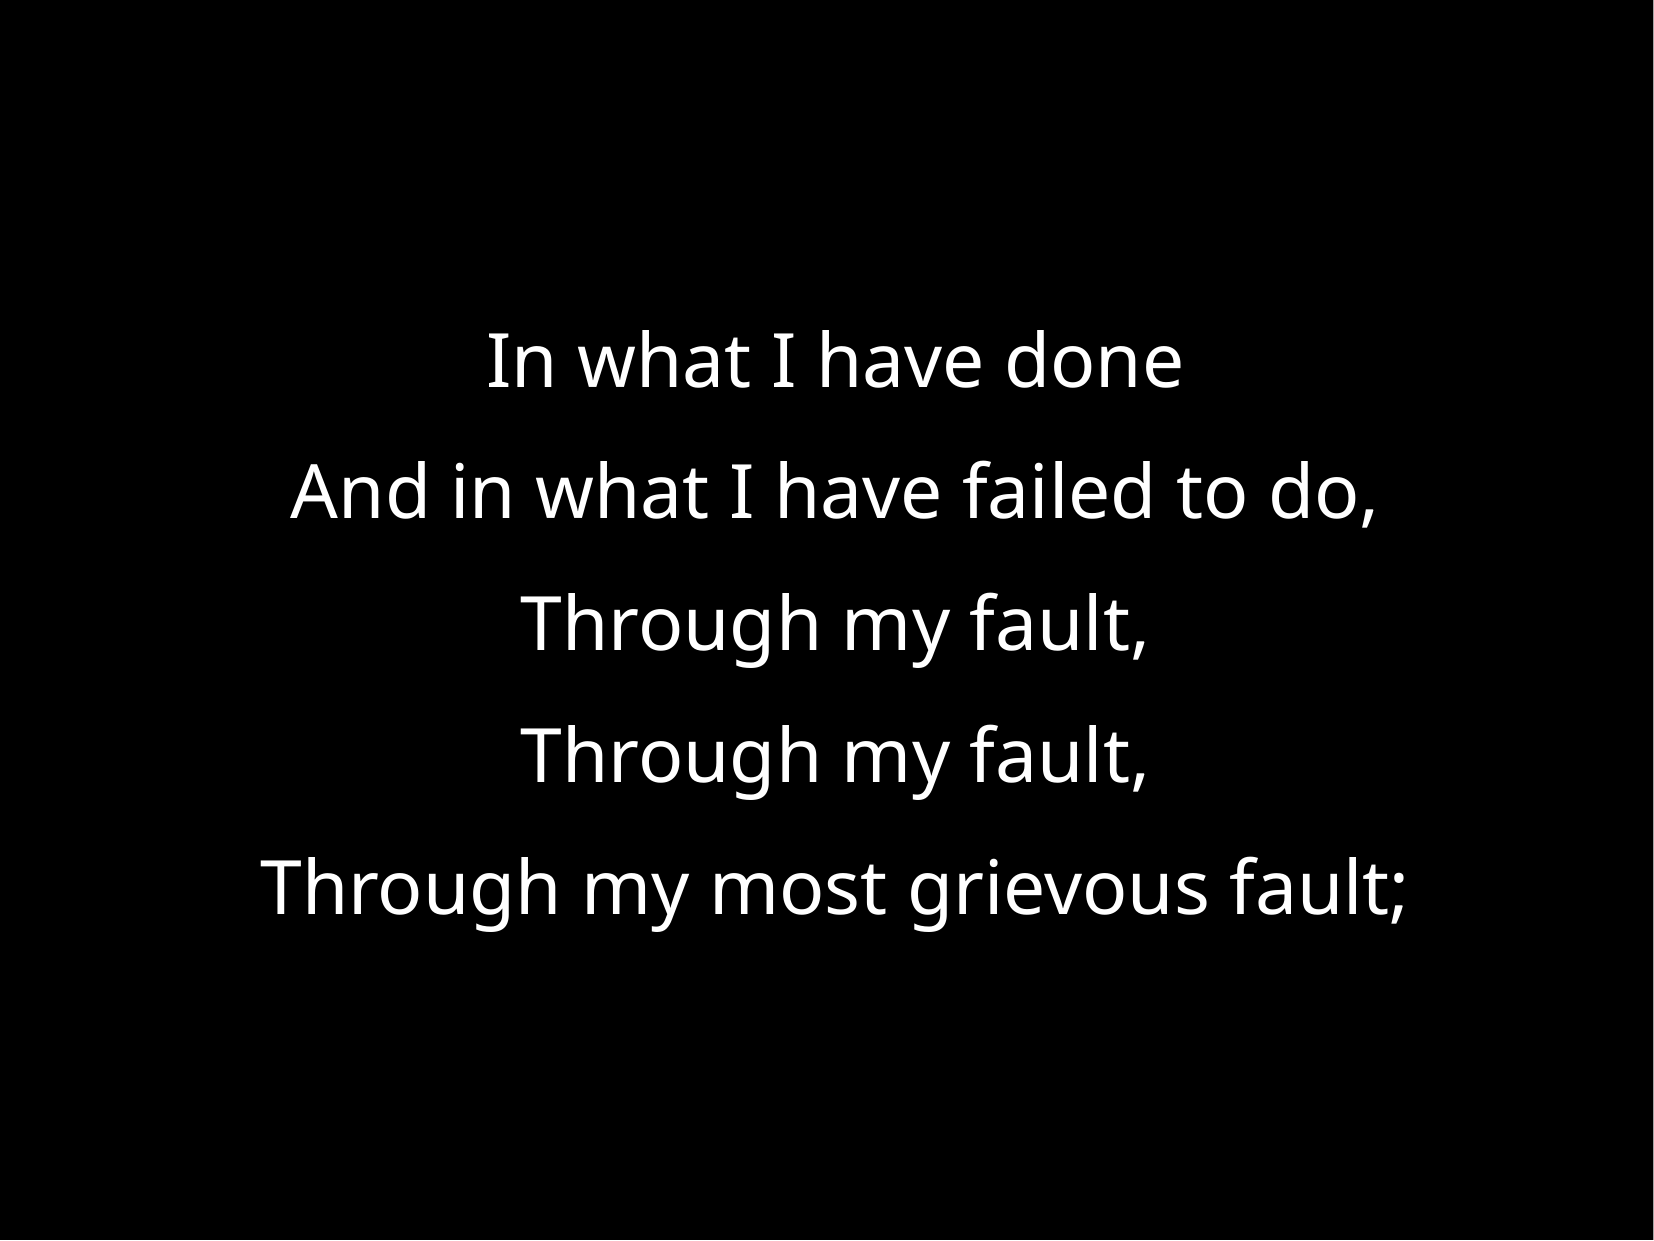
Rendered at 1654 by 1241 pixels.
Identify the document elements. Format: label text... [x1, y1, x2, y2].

list In what I have done And in what I have failed to do, Through my fault, Through my fault, Through my most grievous fault; [0, 307, 1654, 1027]
